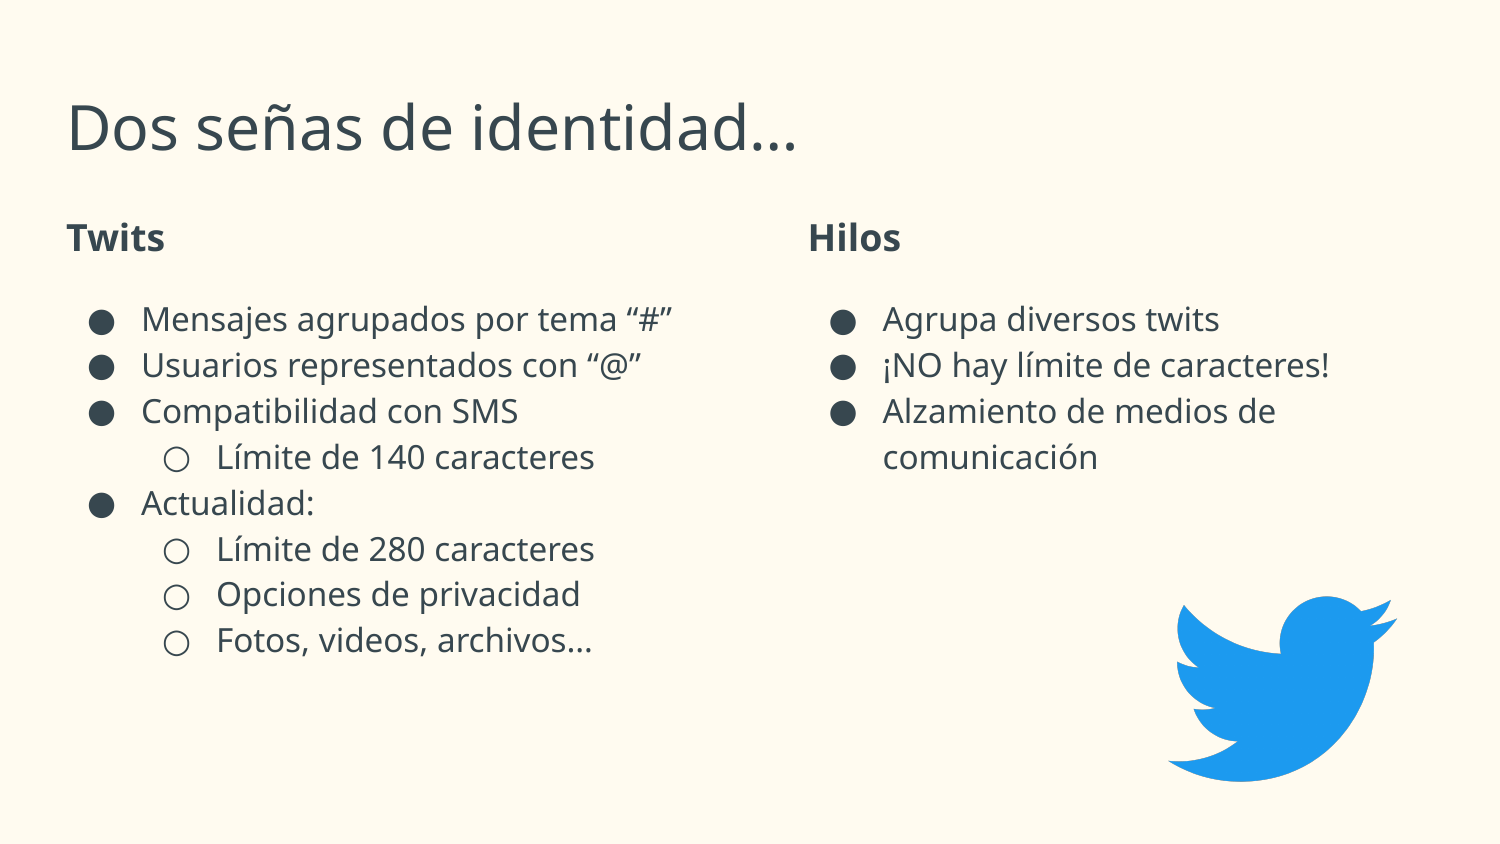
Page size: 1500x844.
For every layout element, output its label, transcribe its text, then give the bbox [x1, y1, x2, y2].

picture [1167, 595, 1398, 784]
list Twits Mensajes agrupados por tema “#” Usuarios representados con “@” Compatibilidad con SMS Límite de 140 caracteres Actualidad: Límite de 280 caracteres Opciones de privacidad Fotos, videos, archivos… [51, 192, 708, 750]
list Hilos Agrupa diversos twits ¡NO hay límite de caracteres! Alzamiento de medios de comunicación [792, 192, 1449, 750]
title Dos señas de identidad… [51, 72, 1449, 174]
